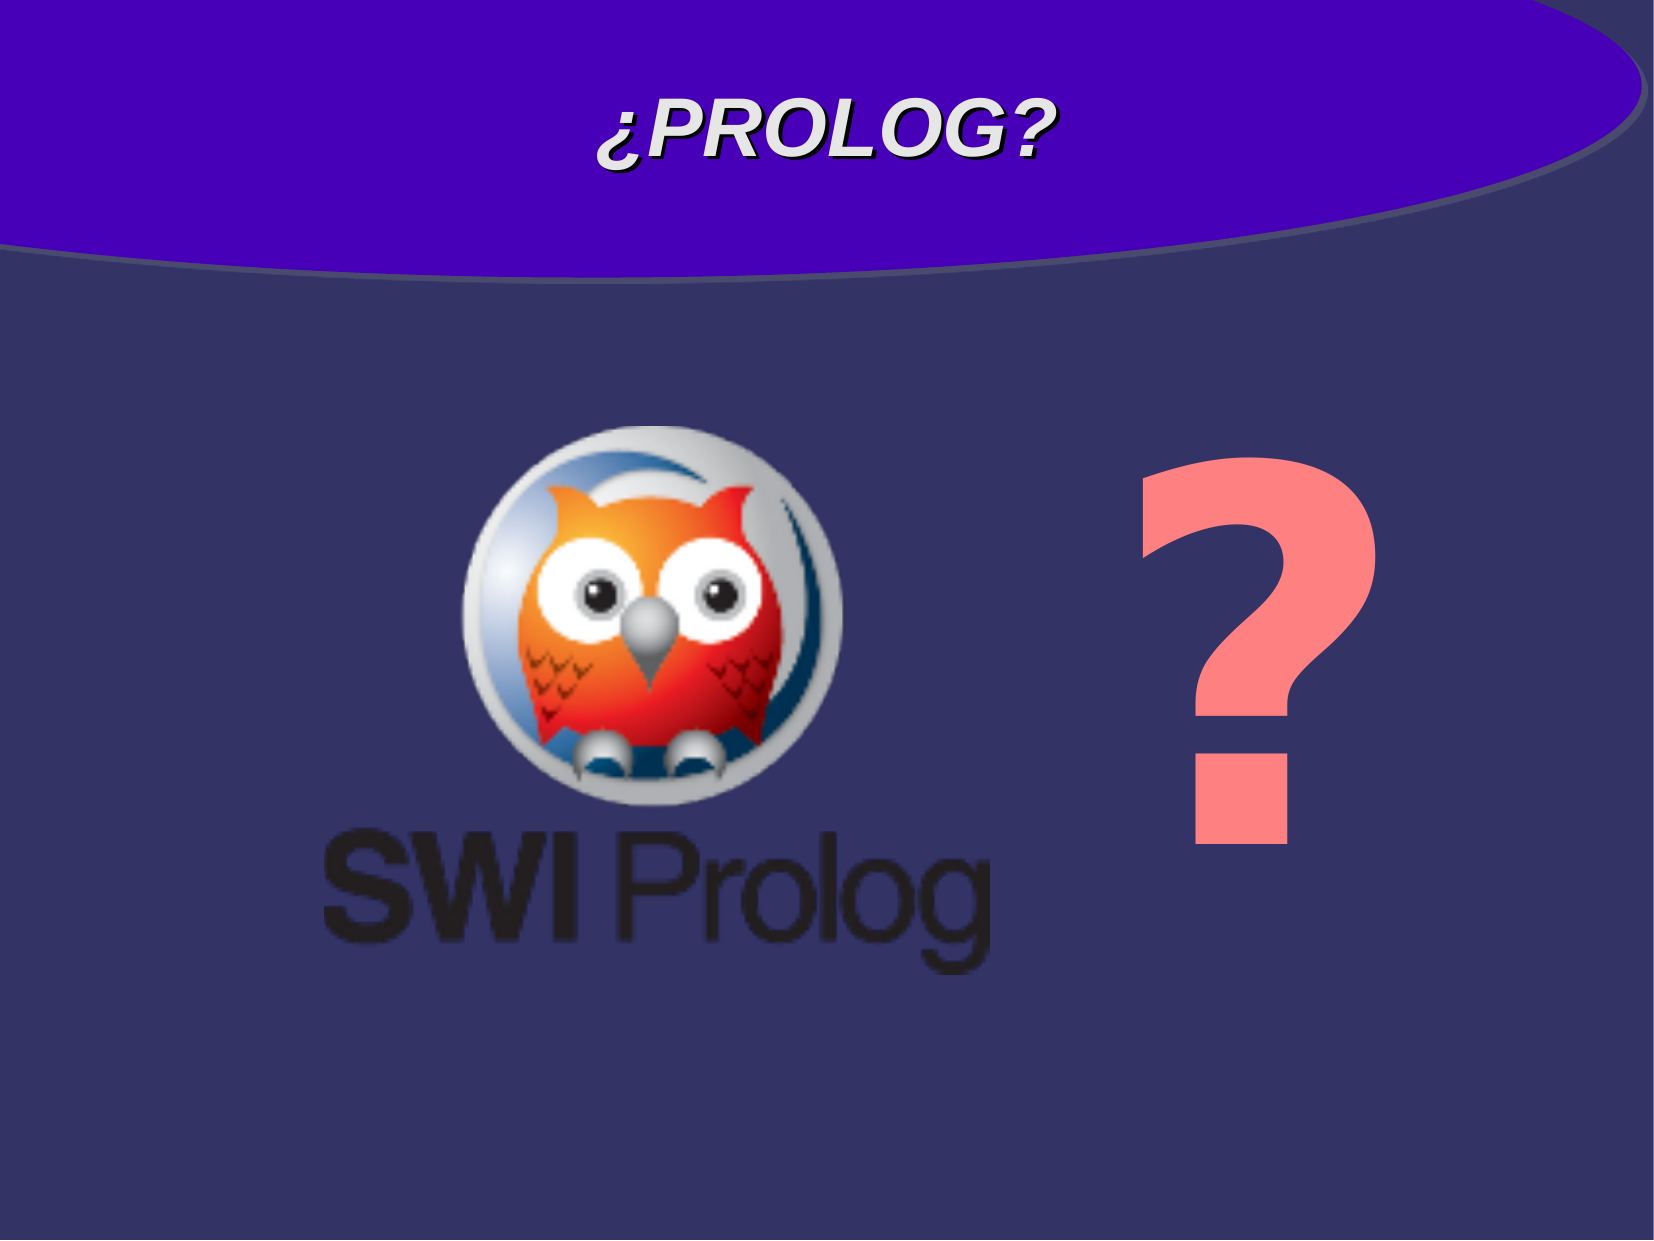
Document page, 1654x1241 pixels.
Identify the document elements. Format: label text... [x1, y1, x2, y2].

text_box ? [1092, 353, 1477, 975]
picture [324, 426, 990, 975]
title ¿PROLOG? [121, 19, 1534, 227]
